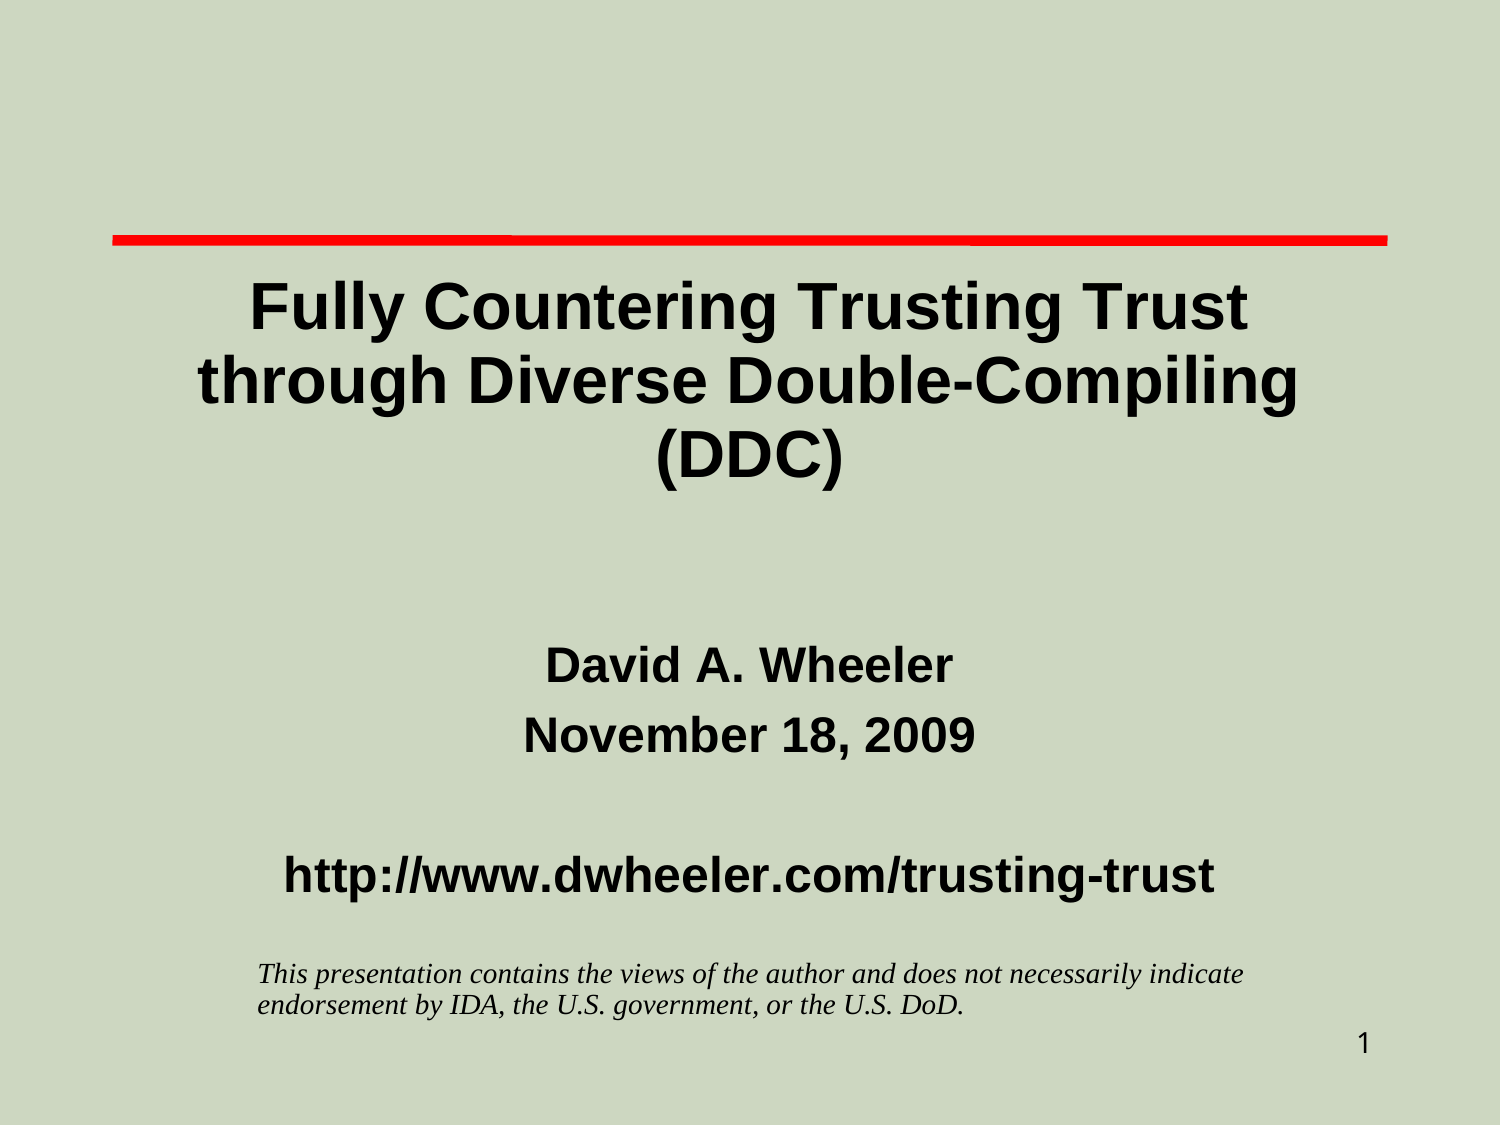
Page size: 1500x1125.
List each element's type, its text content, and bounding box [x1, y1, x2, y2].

text_box This presentation contains the views of the author and does not necessarily indicate endorsement by IDA, the U.S. government, or the U.S. DoD. [242, 951, 1278, 1029]
title Fully Countering Trusting Trust through Diverse Double-Compiling (DDC) [112, 269, 1388, 493]
subtitle David A. Wheeler November 18, 2009 http://www.dwheeler.com/trusting-trust [225, 637, 1276, 926]
